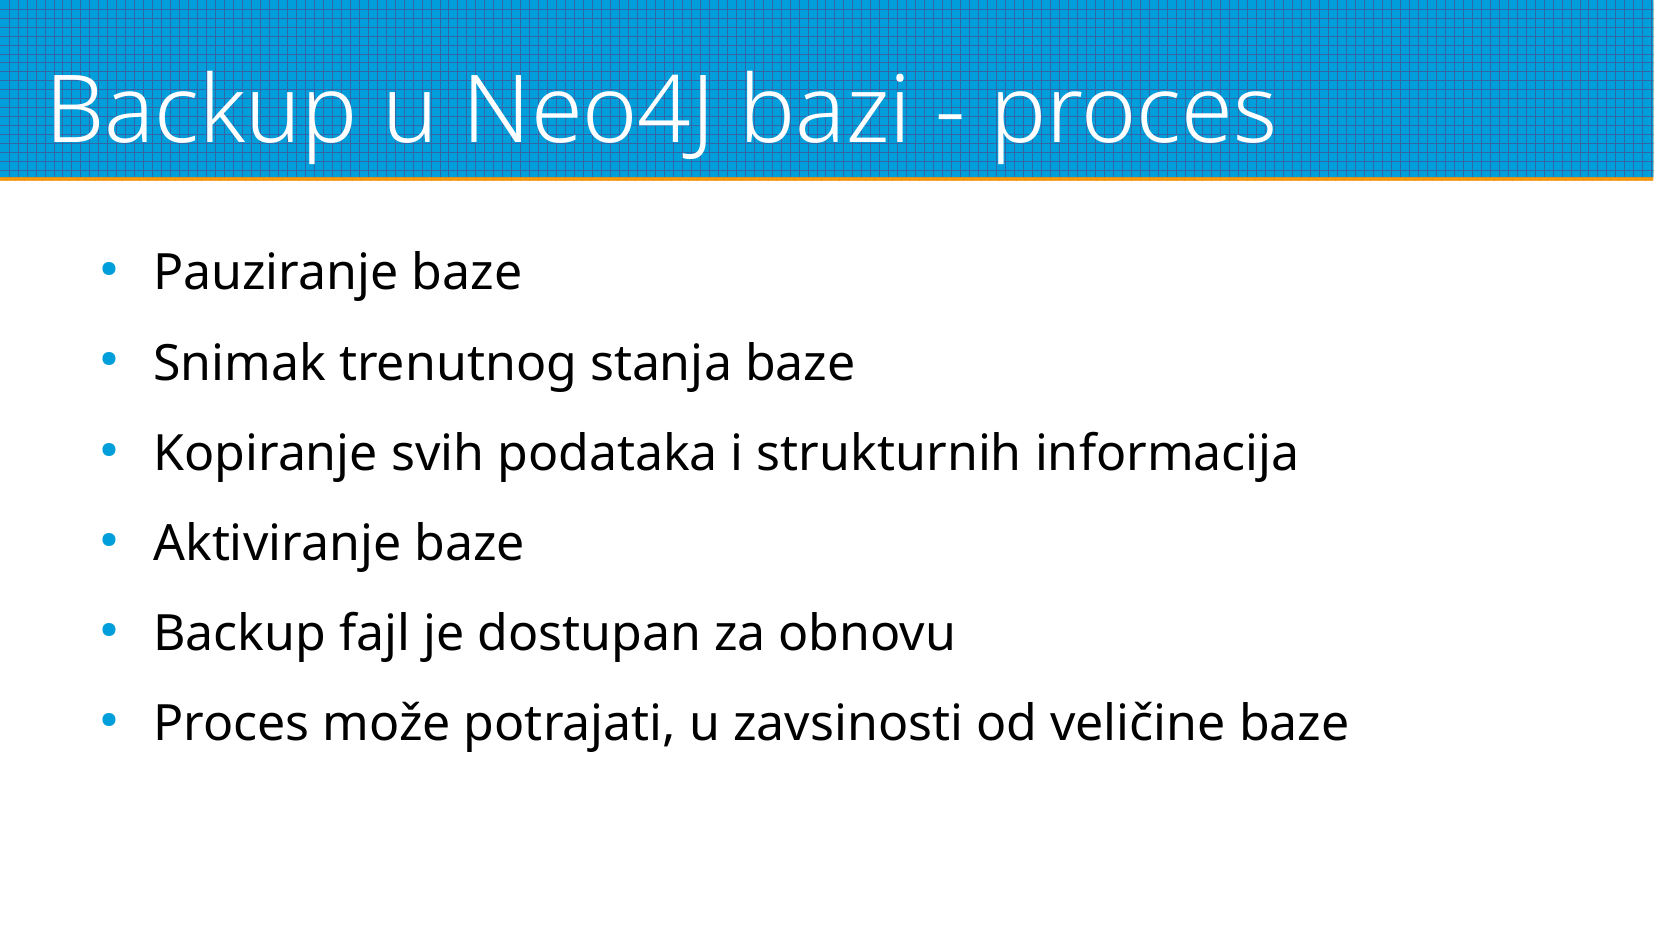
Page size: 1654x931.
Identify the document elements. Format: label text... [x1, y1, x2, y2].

list Pauziranje baze Snimak trenutnog stanja baze Kopiranje svih podataka i strukturnih informacija Aktiviranje baze Backup fajl je dostupan za obnovu Proces može potrajati, u zavsinosti od veličine baze [82, 236, 1563, 811]
title Backup u Neo4J bazi - proces [0, 14, 1463, 171]
